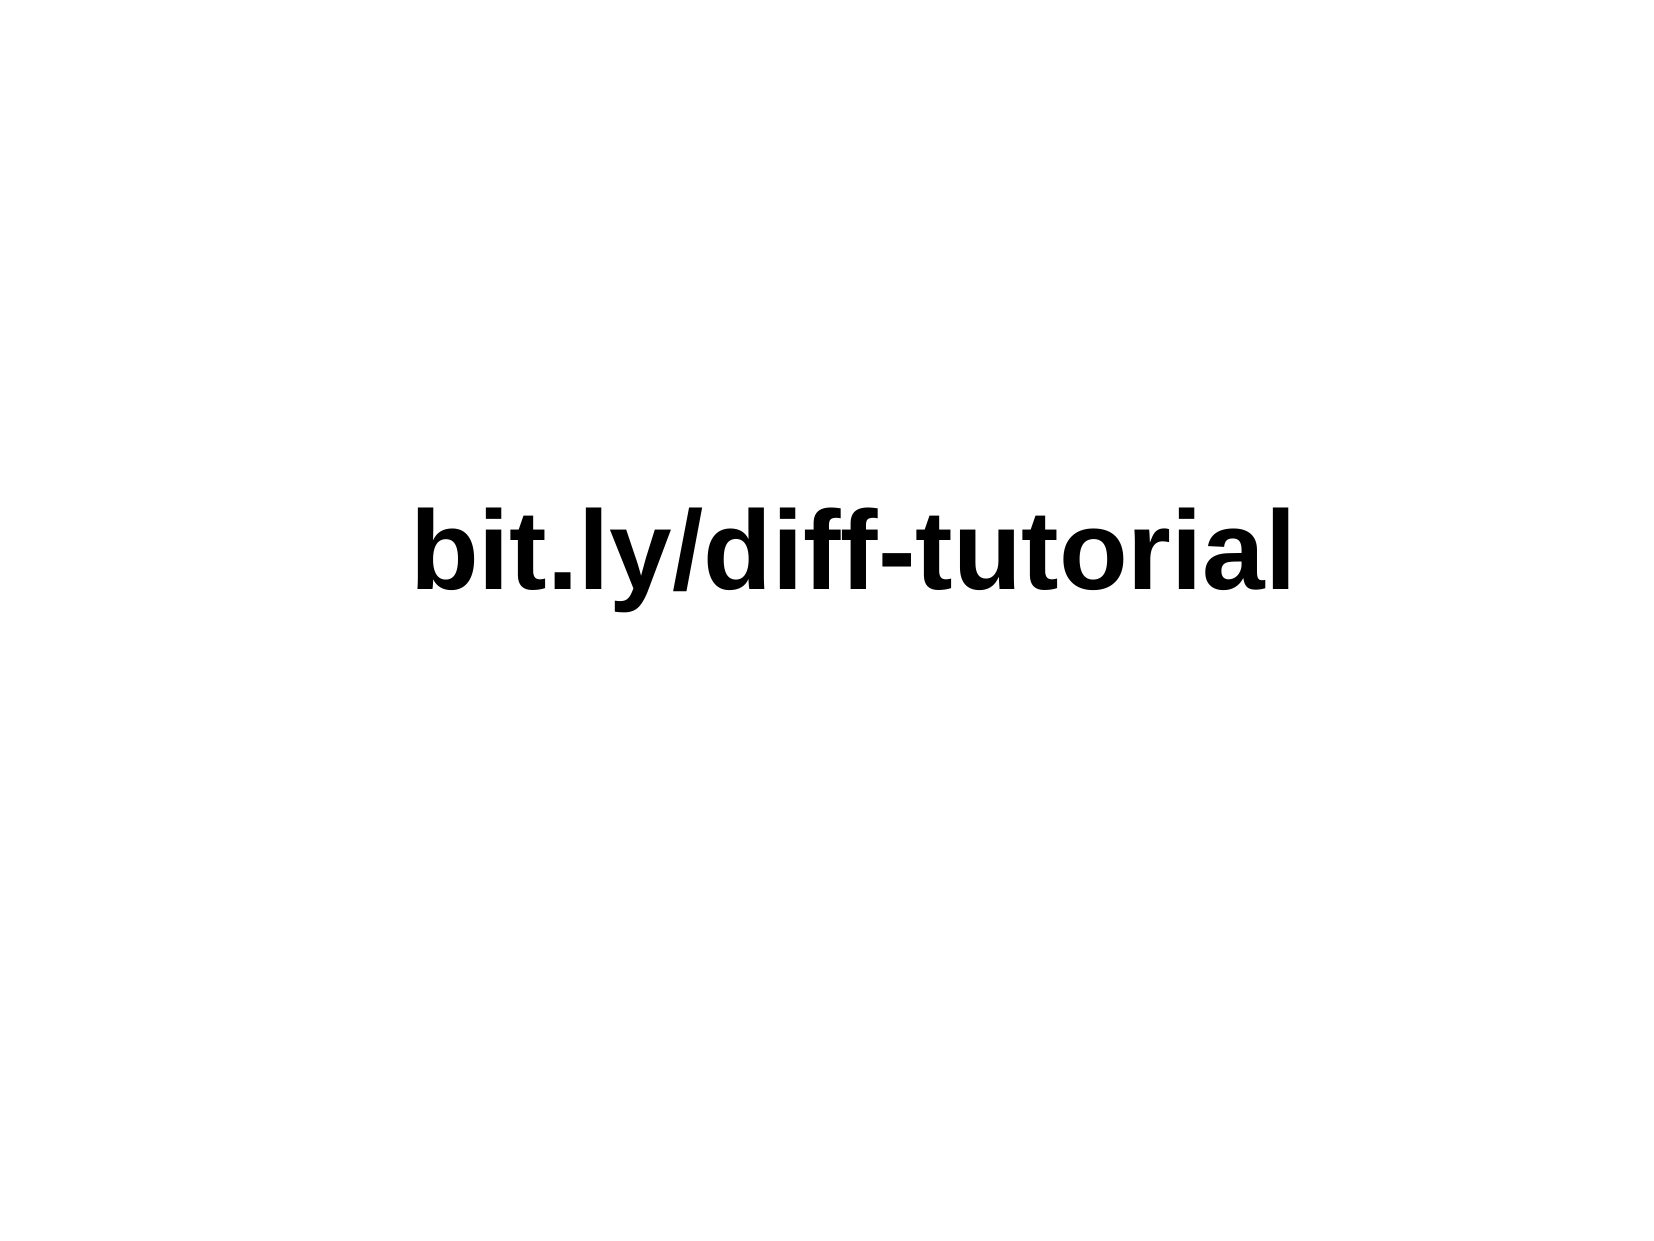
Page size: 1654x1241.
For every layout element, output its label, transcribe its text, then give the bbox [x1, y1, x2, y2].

text_box bit.ly/diff-tutorial [395, 487, 1313, 739]
